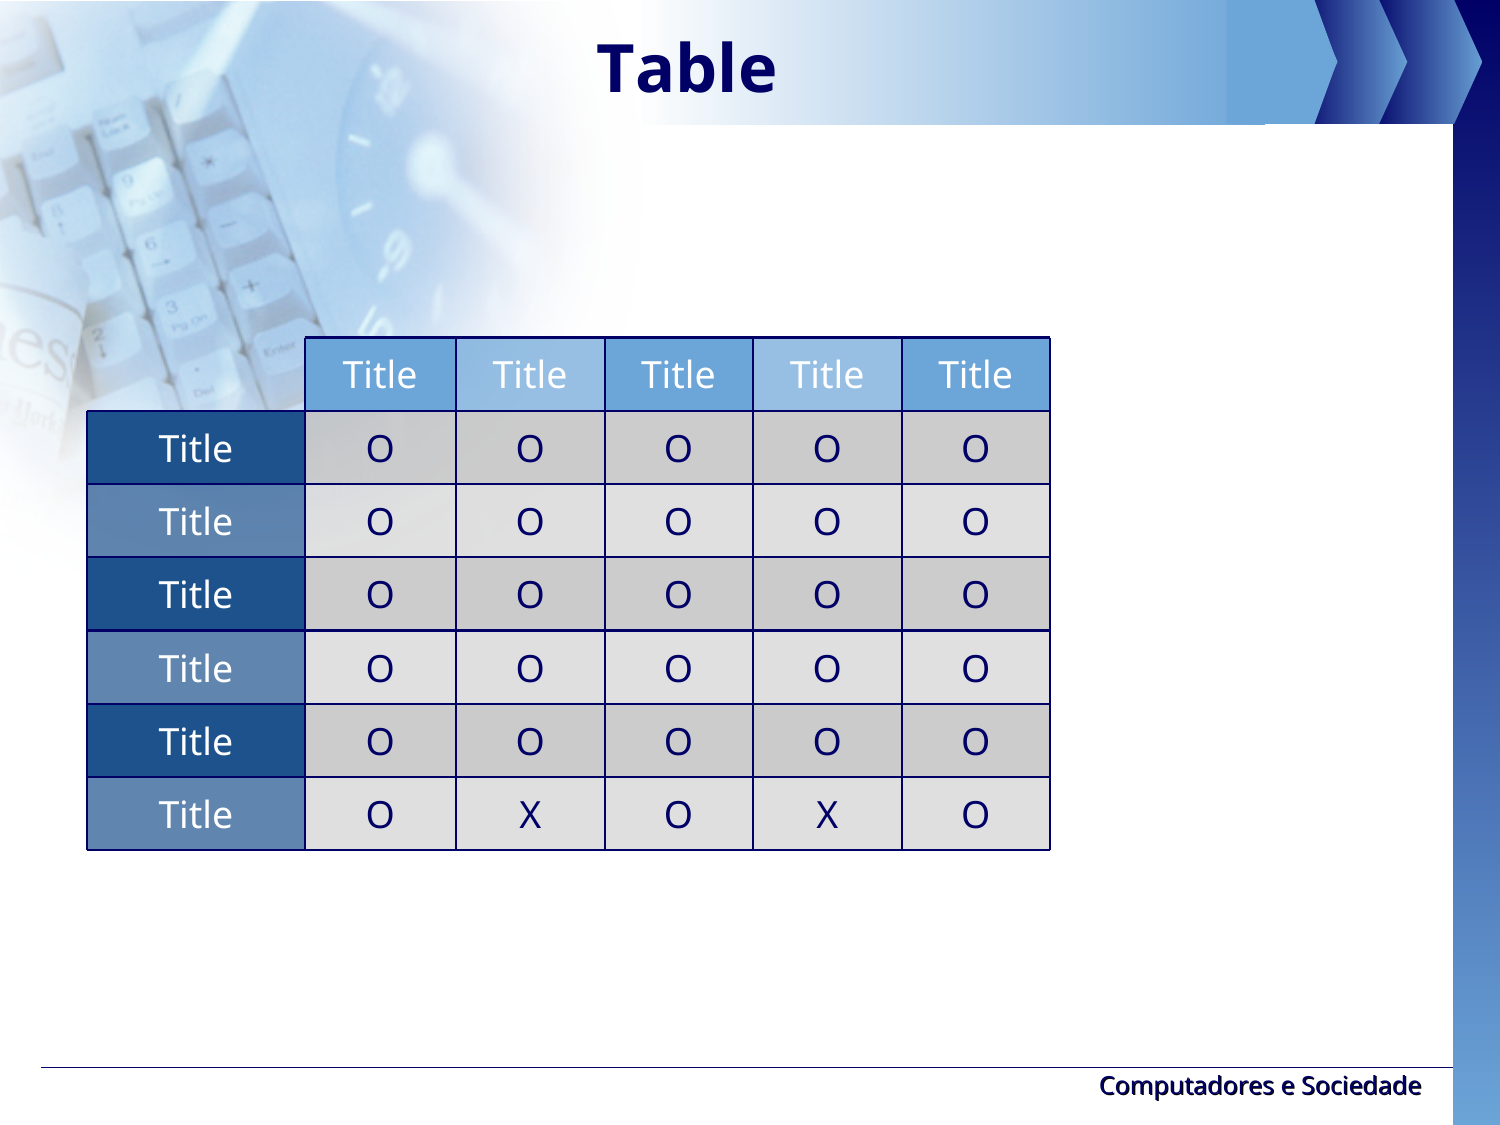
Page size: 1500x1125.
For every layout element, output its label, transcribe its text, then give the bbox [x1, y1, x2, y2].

text_box O [306, 705, 455, 776]
text_box O [306, 485, 455, 556]
text_box O [606, 485, 752, 556]
text_box O [903, 632, 1049, 703]
text_box O [306, 778, 455, 849]
text_box O [754, 705, 901, 776]
text_box O [306, 558, 455, 629]
text_box Title [88, 558, 304, 629]
text_box X [754, 778, 901, 849]
text_box Title [88, 485, 304, 556]
text_box O [903, 485, 1049, 556]
text_box O [606, 778, 752, 849]
text_box O [903, 778, 1049, 849]
text_box O [457, 558, 604, 629]
text_box Title [88, 412, 304, 483]
text_box O [606, 632, 752, 703]
text_box O [754, 558, 901, 629]
text_box X [457, 778, 604, 849]
text_box Title [754, 339, 901, 410]
text_box O [606, 705, 752, 776]
text_box O [754, 632, 901, 703]
text_box O [457, 705, 604, 776]
text_box O [457, 485, 604, 556]
text_box O [306, 412, 455, 483]
text_box Title [606, 339, 752, 410]
text_box O [457, 632, 604, 703]
text_box O [754, 485, 901, 556]
text_box O [903, 412, 1049, 483]
text_box O [606, 558, 752, 629]
text_box Title [903, 339, 1049, 410]
text_box O [457, 412, 604, 483]
text_box O [903, 558, 1049, 629]
title Table [74, 18, 1300, 115]
text_box O [754, 412, 901, 483]
text_box Title [457, 339, 604, 410]
text_box Title [306, 339, 455, 410]
text_box O [903, 705, 1049, 776]
text_box Title [88, 705, 304, 776]
text_box O [606, 412, 752, 483]
text_box Title [88, 632, 304, 703]
text_box O [306, 632, 455, 703]
text_box Title [88, 778, 304, 849]
